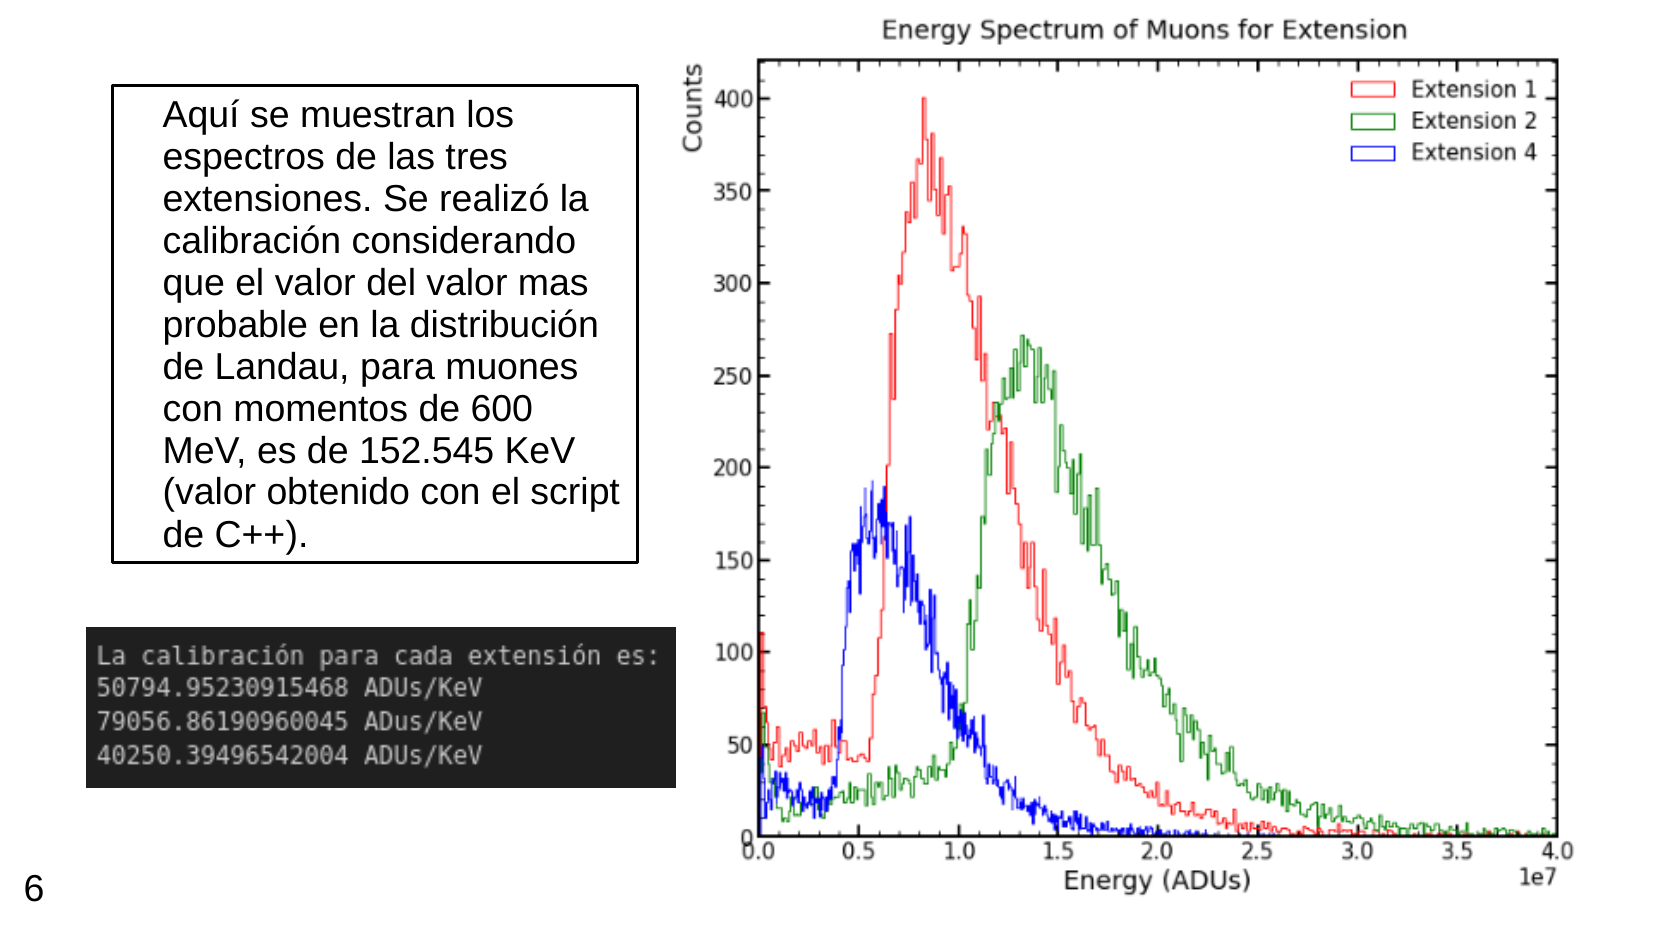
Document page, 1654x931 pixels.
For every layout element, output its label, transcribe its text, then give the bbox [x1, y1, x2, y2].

picture [86, 14, 1576, 900]
text_box <number> [8, 860, 638, 931]
text_box Aquí se muestran los espectros de las tres extensiones. Se realizó la calibración considerando que el valor del valor mas probable en la distribución de Landau, para muones con momentos de 600 MeV, es de 152.545 KeV (valor obtenido con el script de C++). [112, 85, 638, 563]
